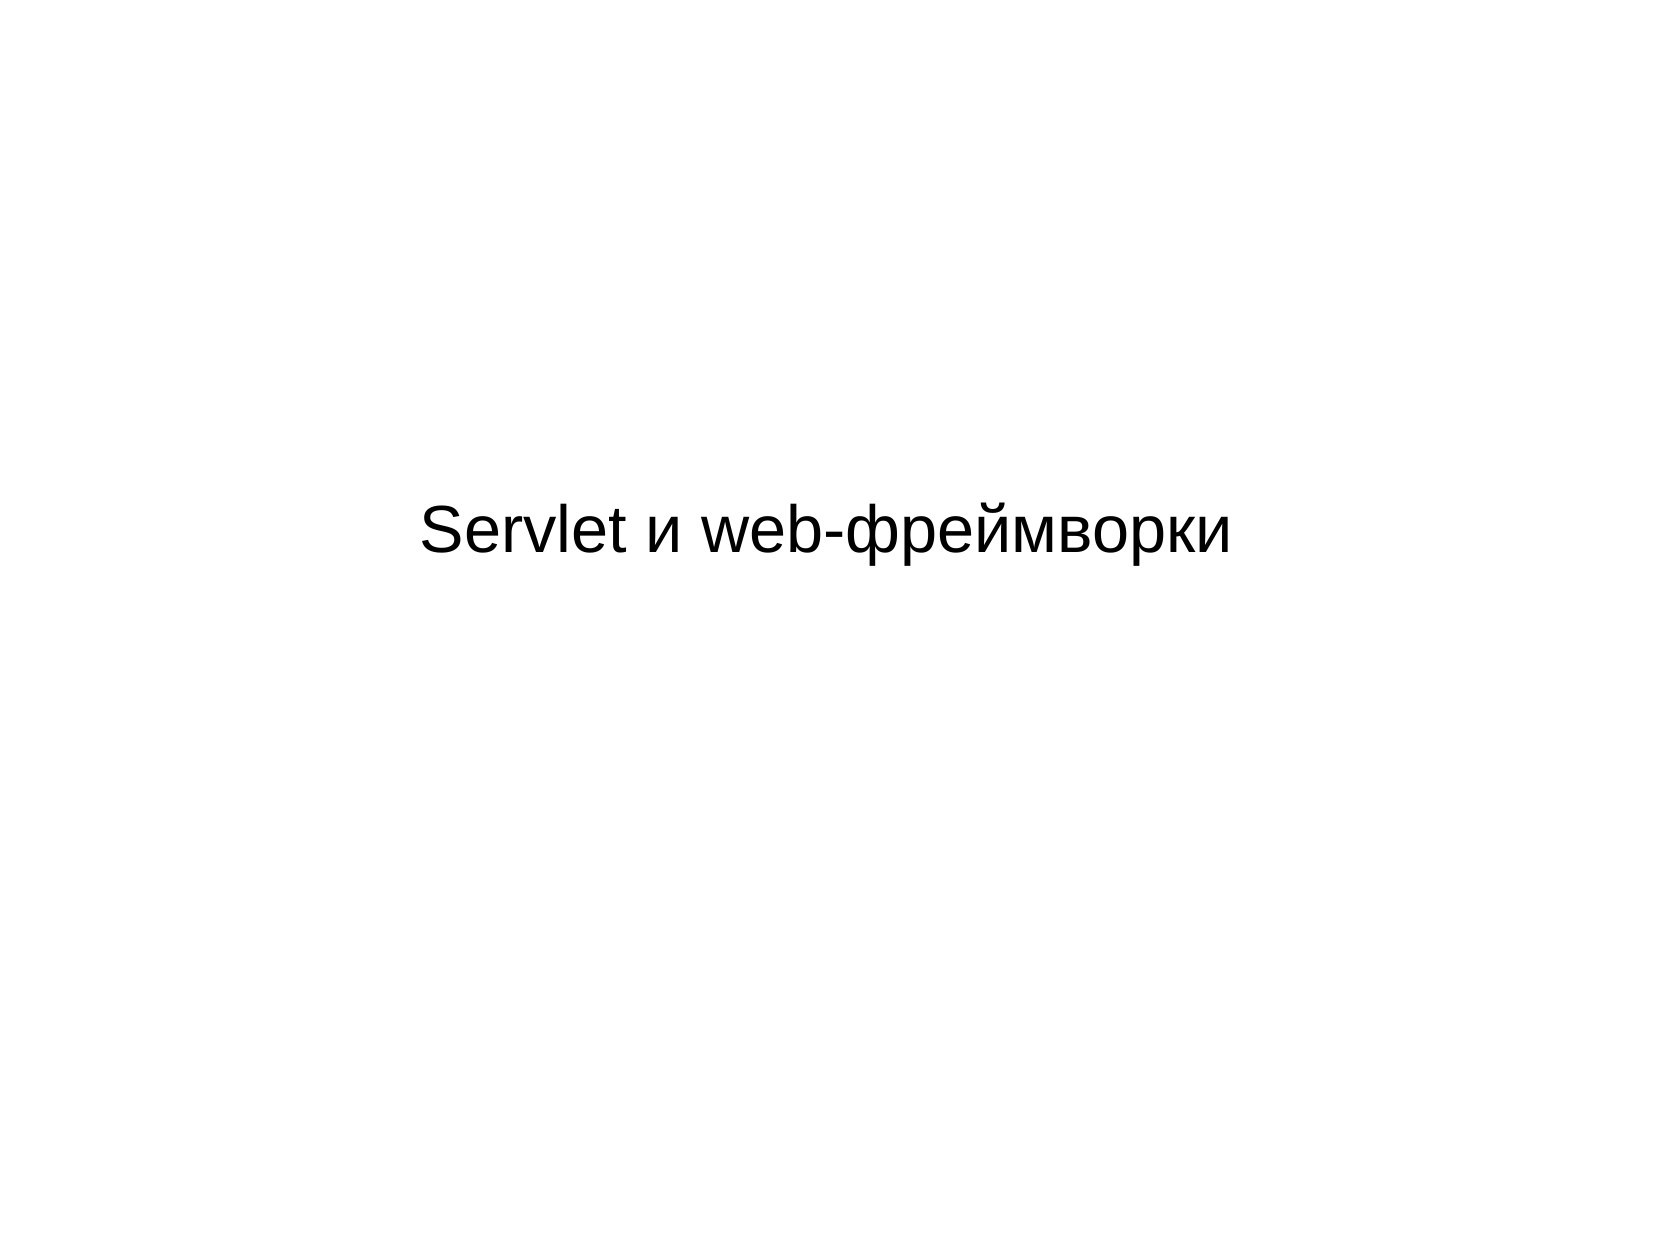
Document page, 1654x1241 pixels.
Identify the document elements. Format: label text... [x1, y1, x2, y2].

subtitle Servlet и web-фреймворки [82, 49, 1571, 1010]
